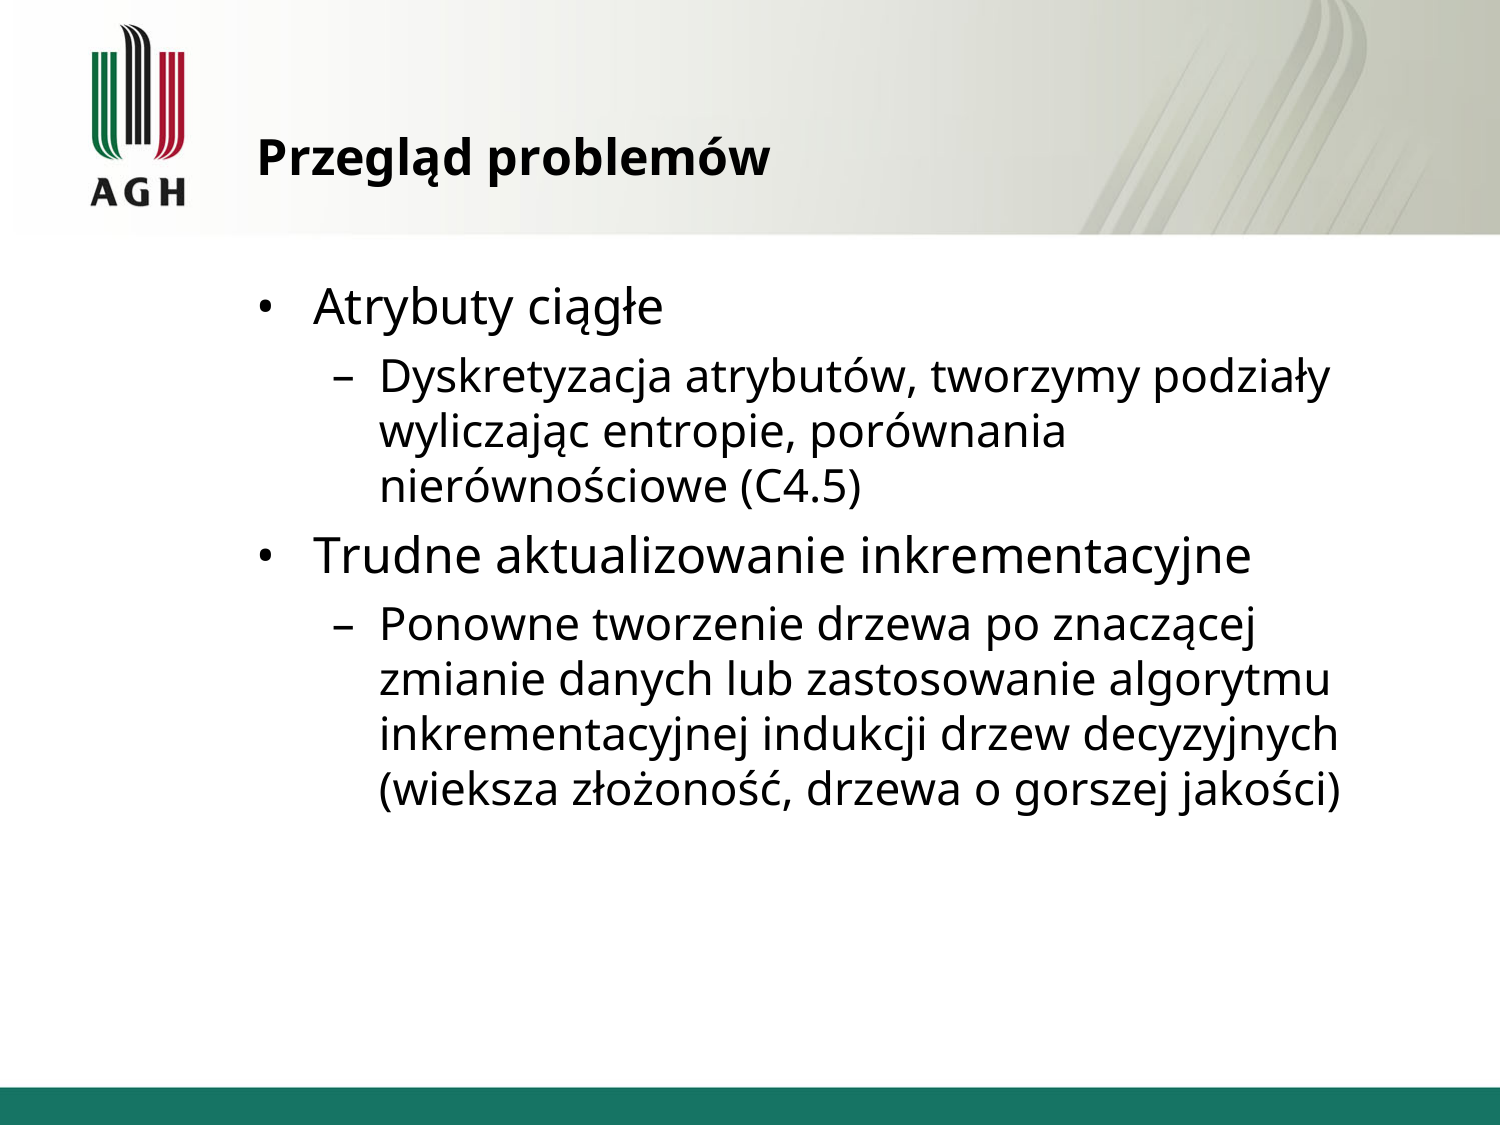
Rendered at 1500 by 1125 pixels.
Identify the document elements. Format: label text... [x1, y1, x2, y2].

list Atrybuty ciągłe Dyskretyzacja atrybutów, tworzymy podziały wyliczając entropie, porównania nierównościowe (C4.5) Trudne aktualizowanie inkrementacyjne Ponowne tworzenie drzewa po znaczącej zmianie danych lub zastosowanie algorytmu inkrementacyjnej indukcji drzew decyzyjnych (wieksza złożoność, drzewa o gorszej jakości) [242, 267, 1425, 1005]
title Przegląd problemów [242, 78, 1425, 233]
picture [0, 0, 1500, 1125]
